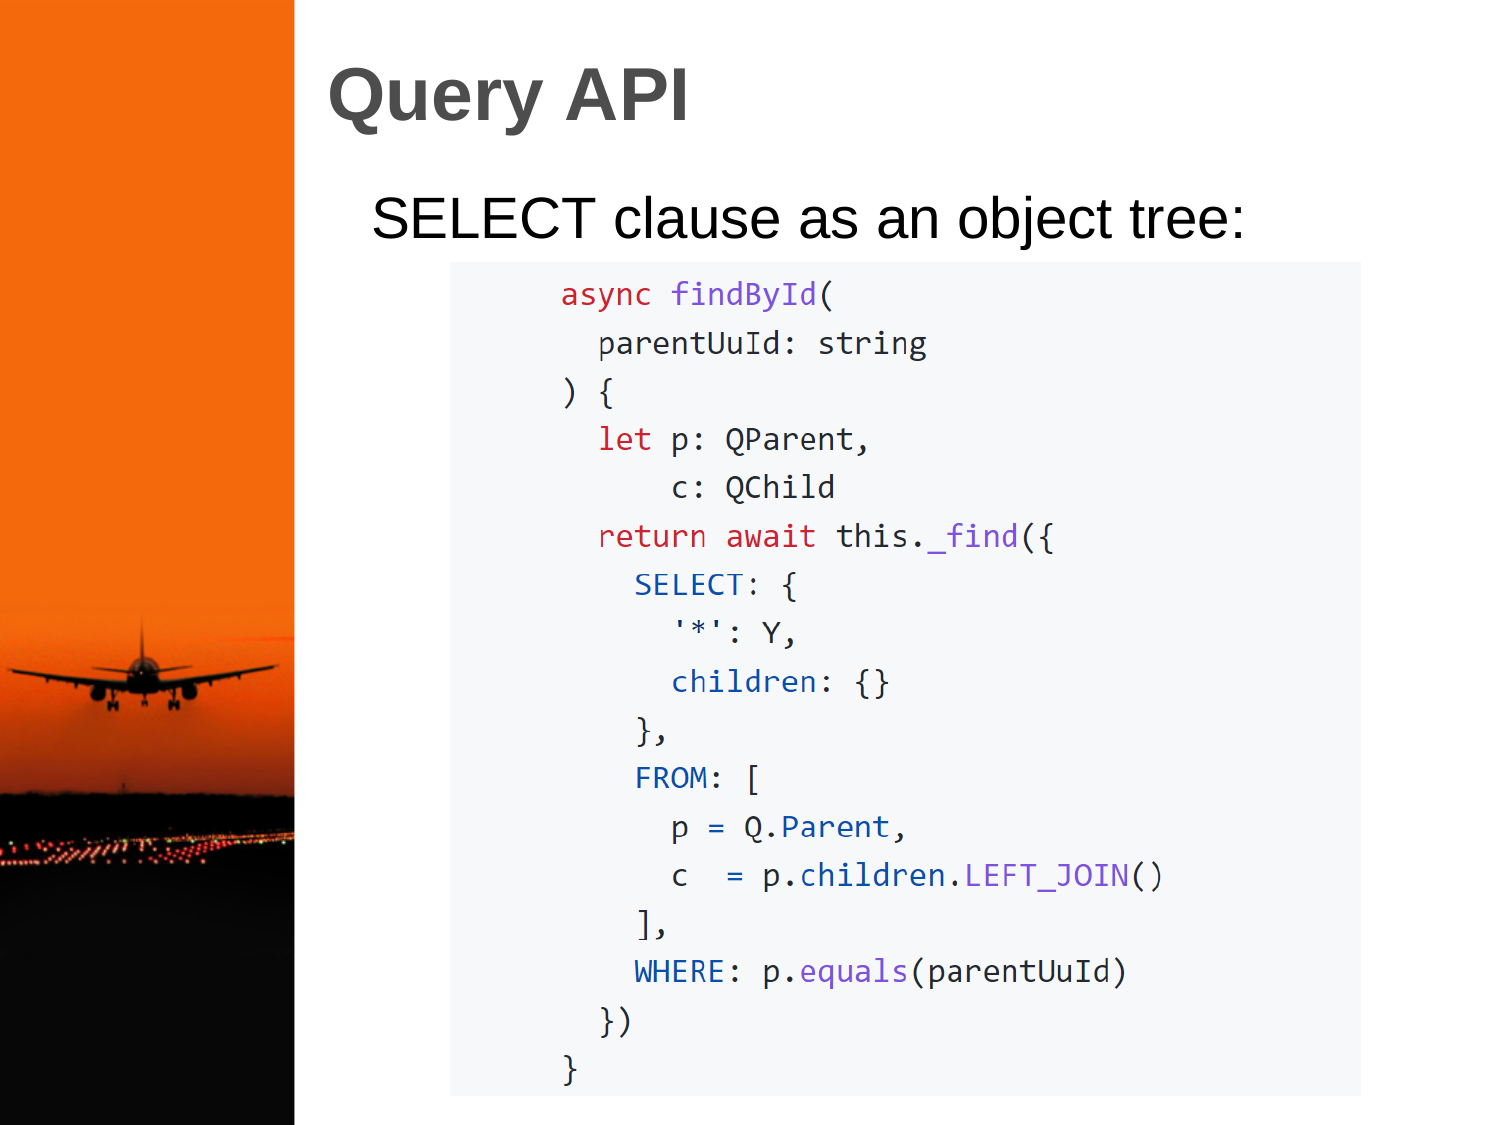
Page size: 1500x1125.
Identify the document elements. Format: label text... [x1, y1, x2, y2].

picture [0, 0, 1500, 1125]
title Query API [312, 30, 1483, 150]
list SELECT clause as an object tree: [300, 172, 1468, 1094]
